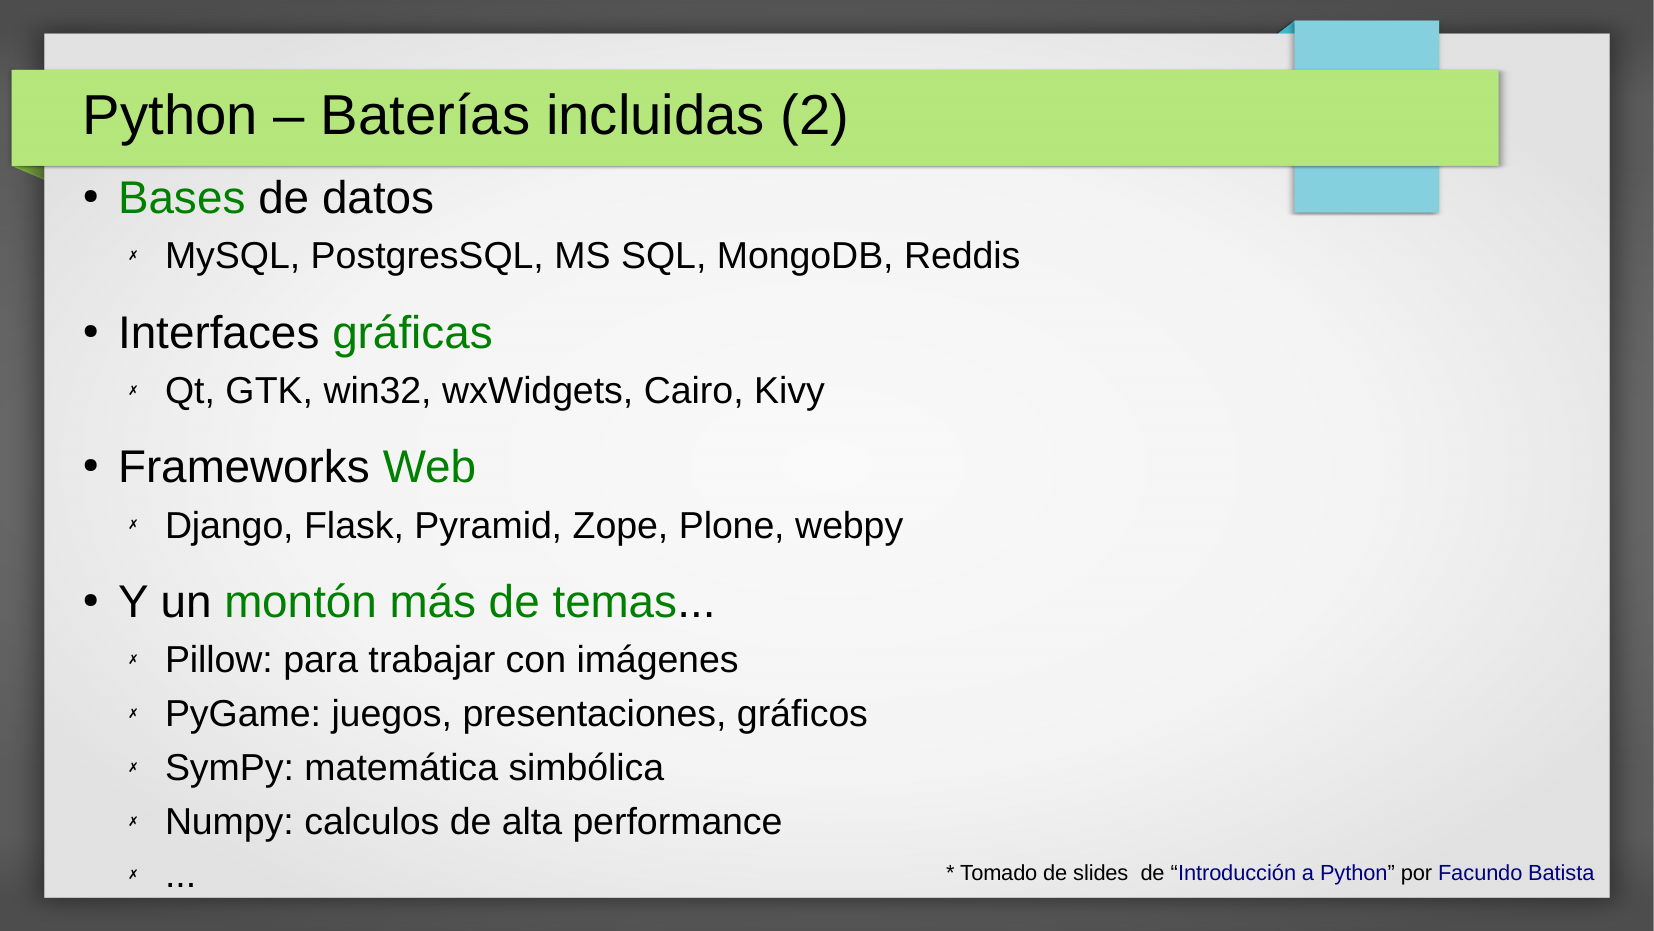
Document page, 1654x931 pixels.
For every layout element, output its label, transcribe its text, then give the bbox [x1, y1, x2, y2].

picture [0, 0, 1654, 931]
subtitle Bases de datos MySQL, PostgresSQL, MS SQL, MongoDB, Reddis Interfaces gráficas Qt, GTK, win32, wxWidgets, Cairo, Kivy Frameworks Web Django, Flask, Pyramid, Zope, Plone, webpy Y un montón más de temas... Pillow: para trabajar con imágenes PyGame: juegos, presentaciones, gráficos SymPy: matemática simbólica Numpy: calculos de alta performance ... [47, 165, 1495, 903]
text_box * Tomado de slides de “Introducción a Python” por Facundo Batista [899, 853, 1610, 894]
title Python – Baterías incluidas (2) [82, 70, 1264, 160]
